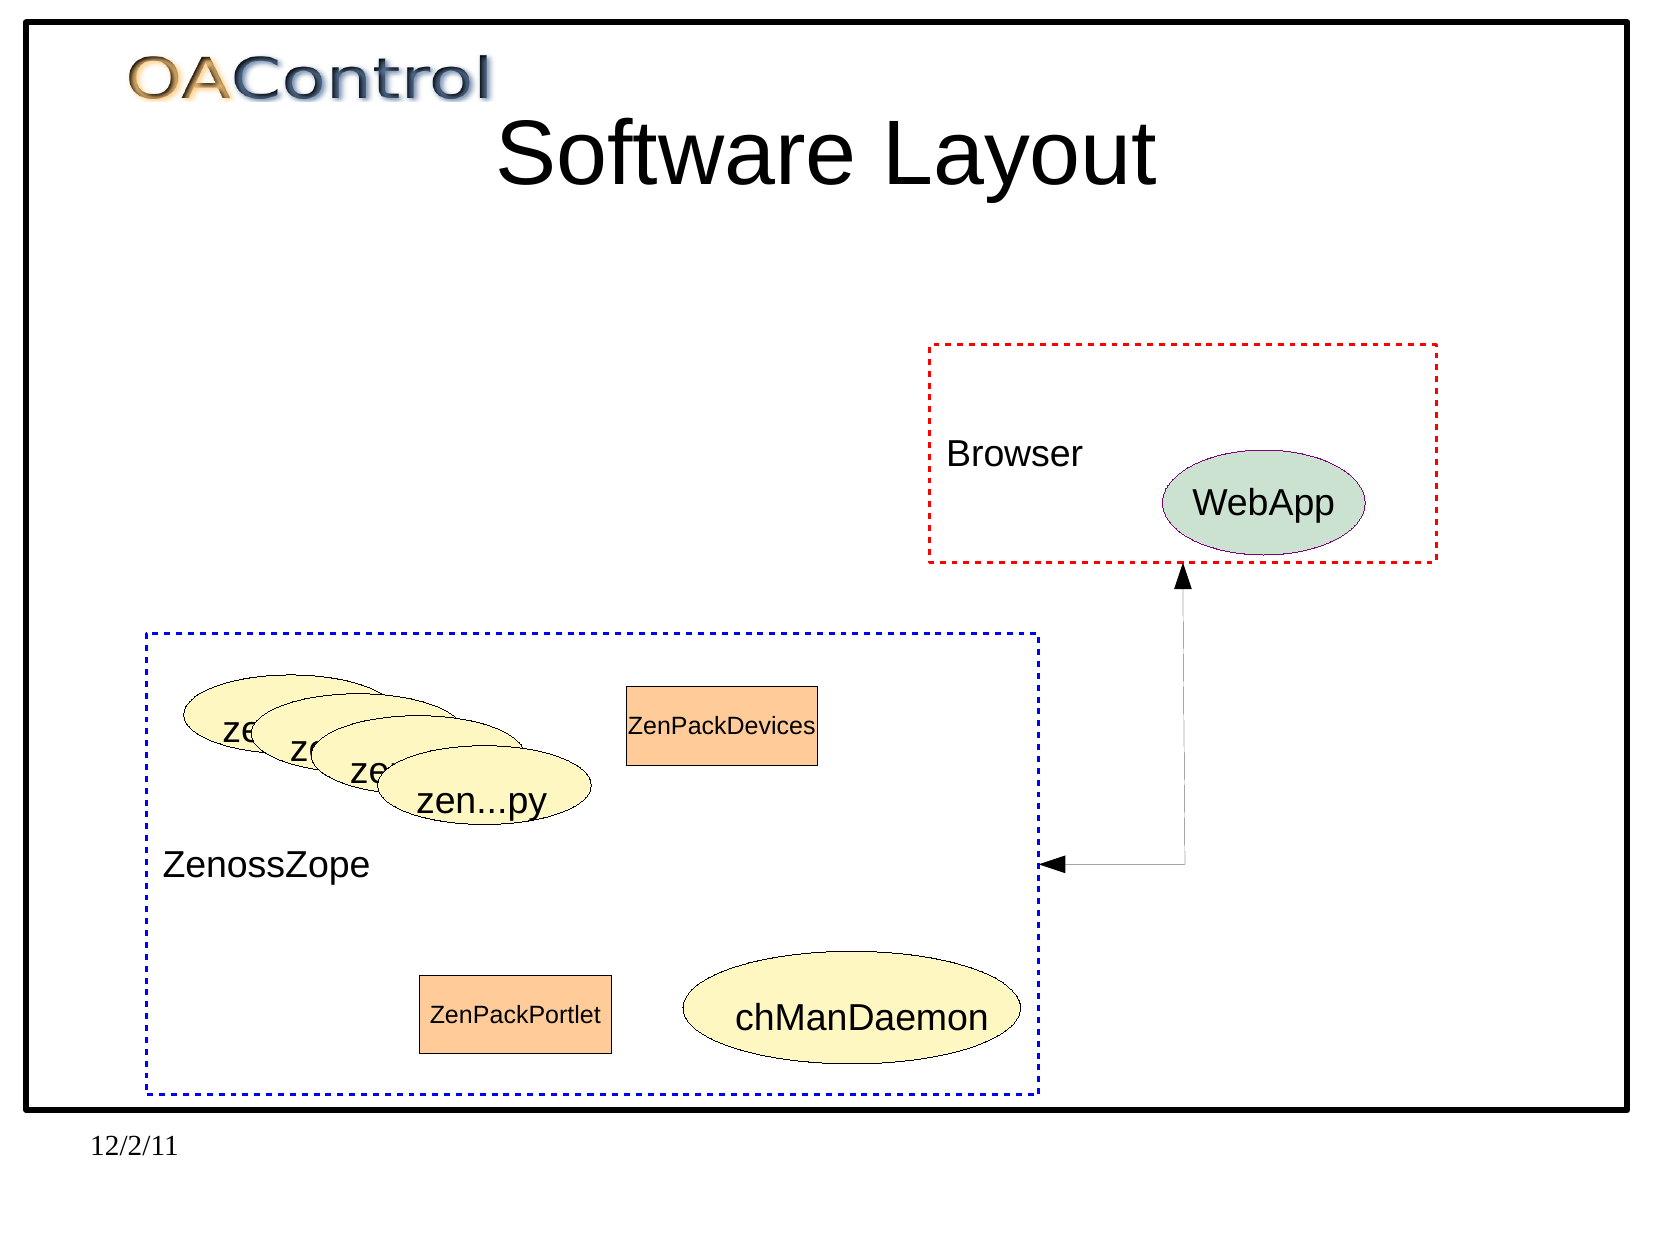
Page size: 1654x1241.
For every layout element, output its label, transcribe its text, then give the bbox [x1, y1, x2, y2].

text_box [682, 951, 1010, 1043]
text_box zen... [207, 701, 292, 759]
text_box zen... [334, 741, 525, 799]
text_box ZenPackDevices [626, 686, 818, 766]
text_box WebApp [1162, 450, 1366, 556]
text_box zen...py [401, 771, 592, 829]
text_box ZenPackPortlet [419, 975, 612, 1054]
text_box Browser [929, 344, 1437, 563]
text_box zen... [274, 720, 364, 777]
text_box [183, 674, 518, 780]
text_box [377, 745, 585, 810]
text_box chManDaemon [720, 988, 1021, 1064]
title Software Layout [82, 49, 1571, 257]
text_box ZenossZope [146, 633, 1039, 1095]
